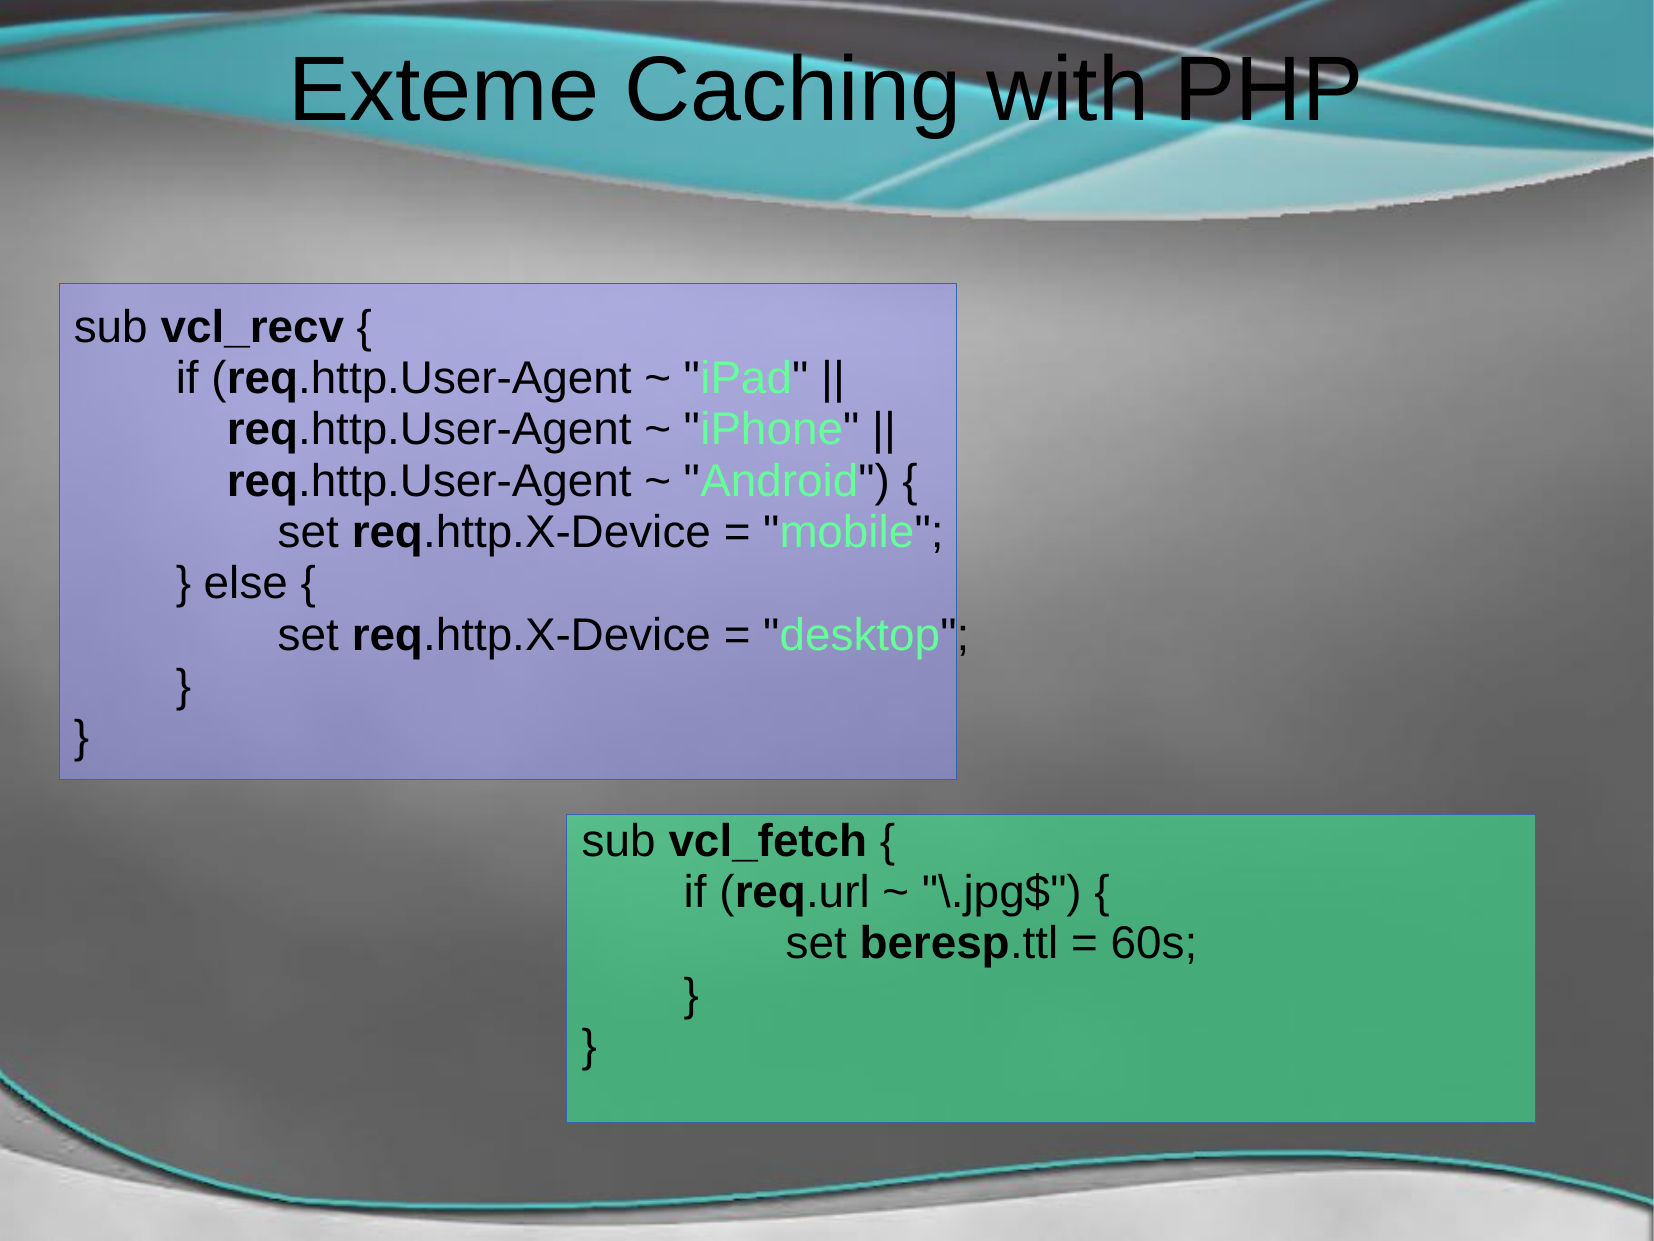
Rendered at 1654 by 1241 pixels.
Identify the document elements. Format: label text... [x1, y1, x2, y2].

subtitle [82, 290, 1571, 1010]
picture [0, 178, 1654, 1241]
text_box sub vcl_fetch { if (req.url ~ "\.jpg$") { set beresp.ttl = 60s; } } [566, 814, 1536, 1123]
title Exteme Caching with PHP [0, 0, 1654, 178]
text_box sub vcl_recv { if (req.http.User-Agent ~ "iPad" || req.http.User-Agent ~ "iPhone" || req.http.User-Agent ~ "Android") { set req.http.X-Device = "mobile"; } else { set req.http.X-Device = "desktop"; } } [59, 283, 957, 780]
